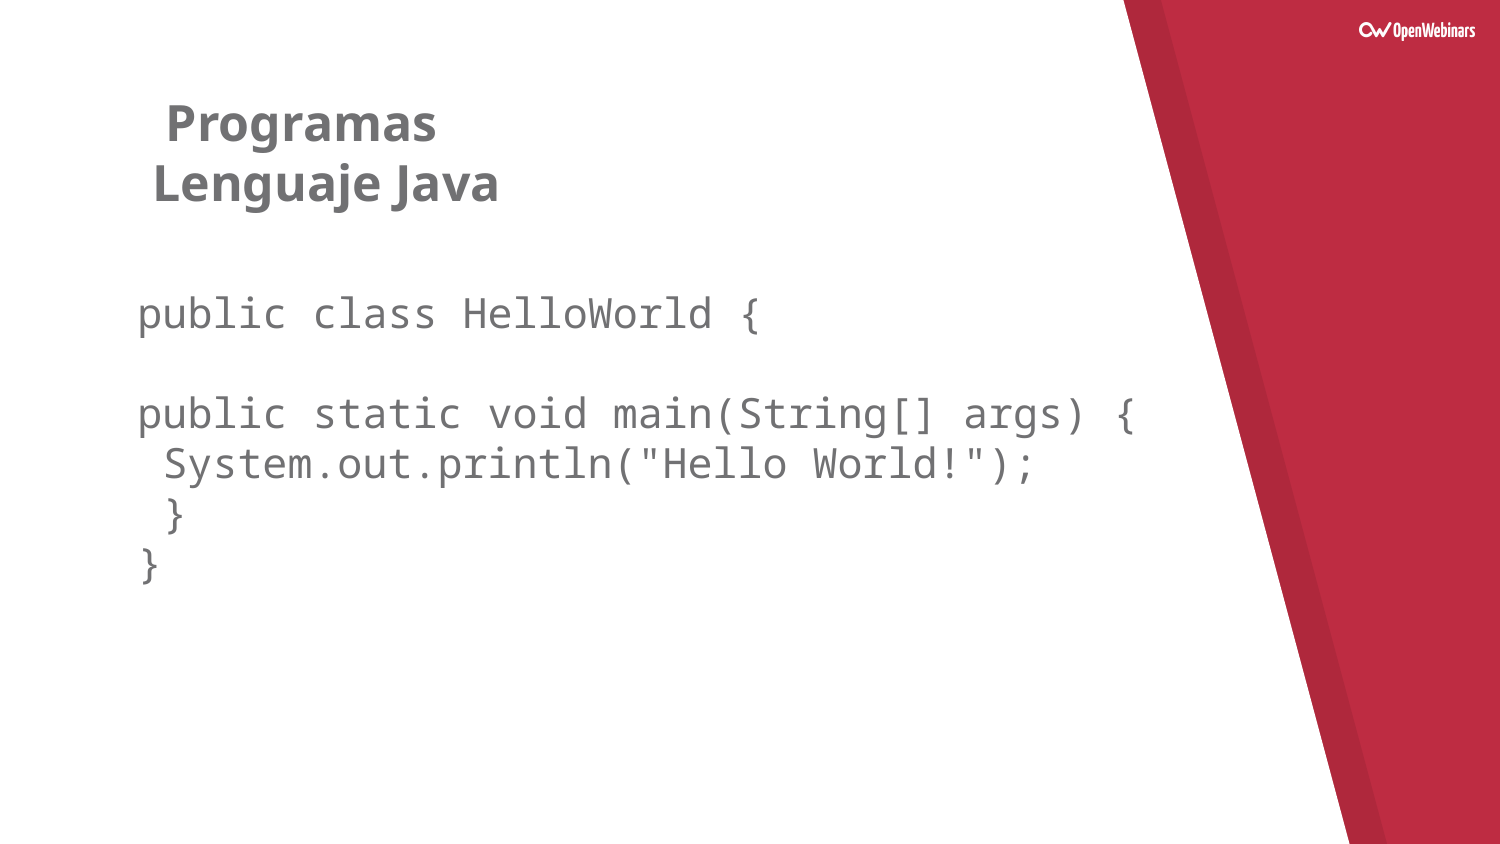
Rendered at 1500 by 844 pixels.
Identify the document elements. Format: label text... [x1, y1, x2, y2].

list public class HelloWorld { public static void main(String[] args) { System.out.println("Hello World!"); } } [137, 246, 1170, 617]
title Programas Lenguaje Java [137, 146, 1011, 227]
picture [1359, 22, 1475, 41]
